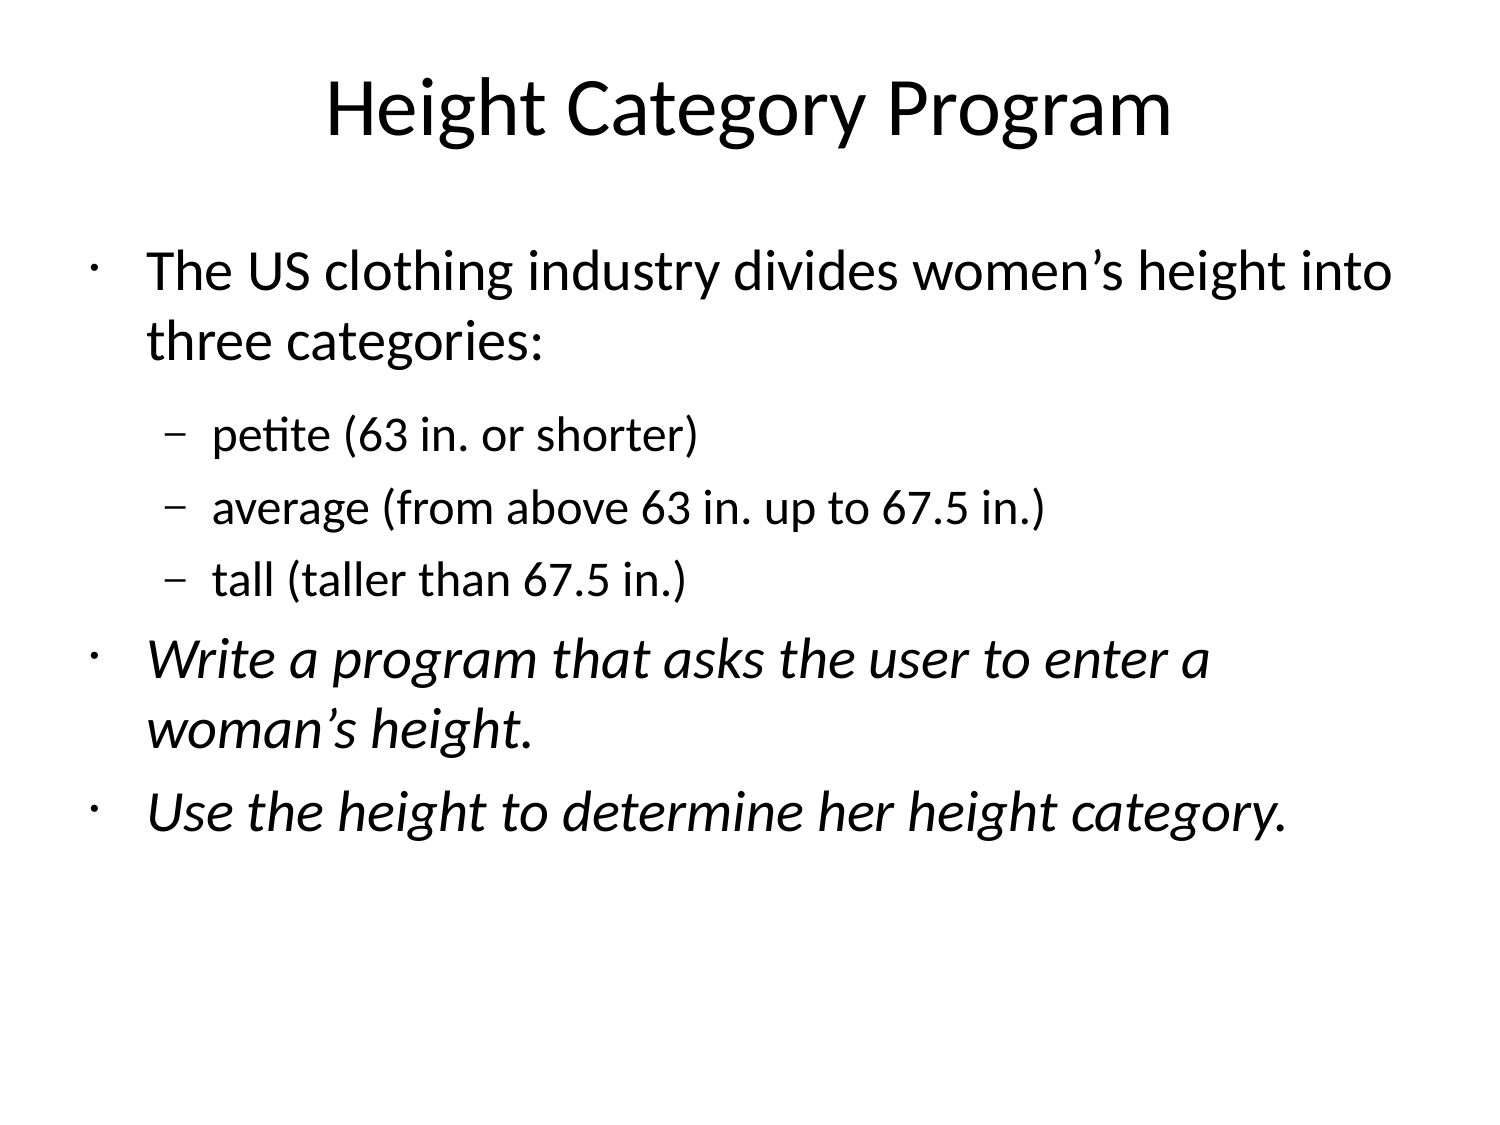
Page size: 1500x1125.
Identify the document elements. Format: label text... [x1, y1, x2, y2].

title Height Category Program [75, 45, 1425, 224]
list The US clothing industry divides women’s height into three categories: petite (63 in. or shorter) average (from above 63 in. up to 67.5 in.) tall (taller than 67.5 in.) Write a program that asks the user to enter a woman’s height. Use the height to determine her height category. [75, 224, 1450, 968]
